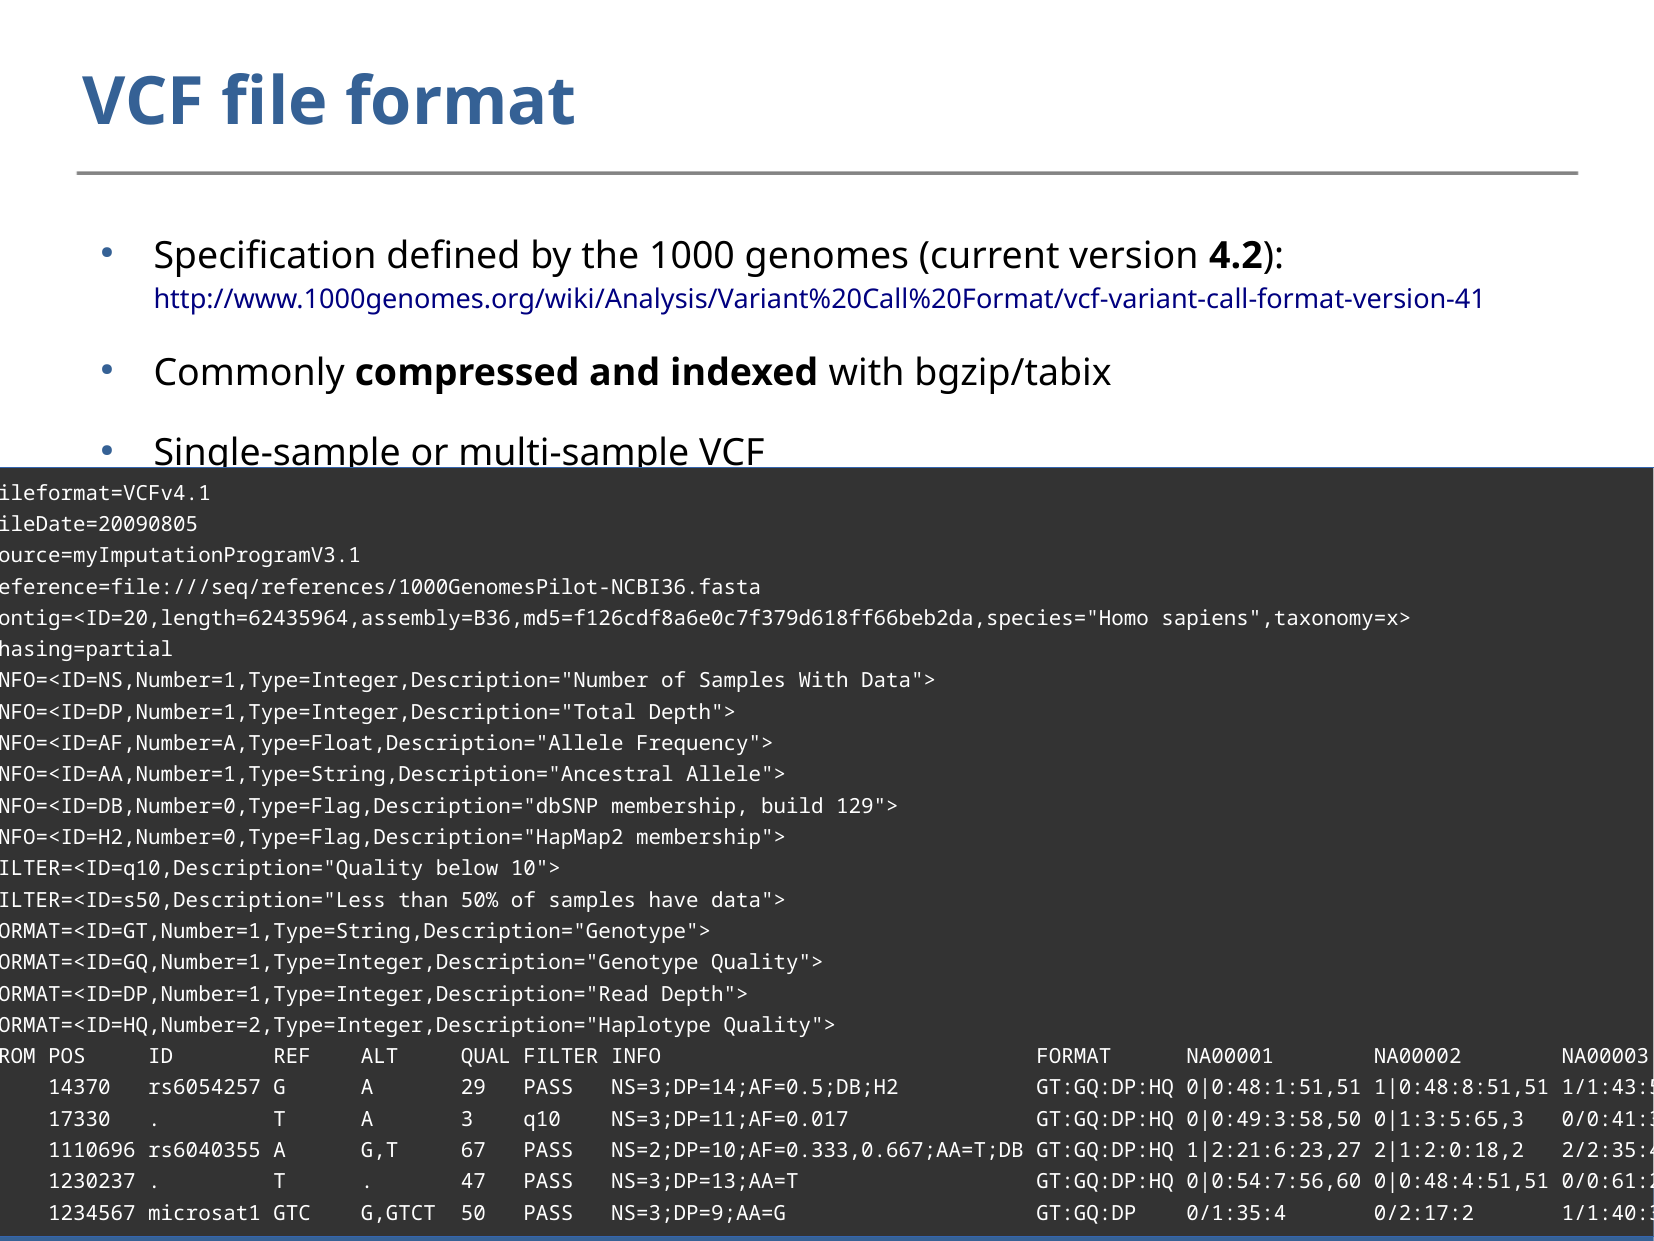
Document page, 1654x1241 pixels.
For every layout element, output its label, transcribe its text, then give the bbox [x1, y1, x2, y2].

picture [74, 170, 1580, 175]
title VCF file format [82, 49, 1571, 148]
list Specification defined by the 1000 genomes (current version 4.2): http://www.1000genomes.org/wiki/Analysis/Variant%20Call%20Format/vcf-variant-call-format-version-41 Commonly compressed and indexed with bgzip/tabix Single-sample or multi-sample VCF [82, 228, 1538, 467]
text_box ##fileformat=VCFv4.1 ##fileDate=20090805 ##source=myImputationProgramV3.1 ##reference=file:///seq/references/1000GenomesPilot-NCBI36.fasta ##contig=<ID=20,length=62435964,assembly=B36,md5=f126cdf8a6e0c7f379d618ff66beb2da,species="Homo sapiens",taxonomy=x> ##phasing=partial ##INFO=<ID=NS,Number=1,Type=Integer,Description="Number of Samples With Data"> ##INFO=<ID=DP,Number=1,Type=Integer,Description="Total Depth"> ##INFO=<ID=AF,Number=A,Type=Float,Description="Allele Frequency"> ##INFO=<ID=AA,Number=1,Type=String,Description="Ancestral Allele"> ##INFO=<ID=DB,Number=0,Type=Flag,Description="dbSNP membership, build 129"> ##INFO=<ID=H2,Number=0,Type=Flag,Description="HapMap2 membership"> ##FILTER=<ID=q10,Description="Quality below 10"> ##FILTER=<ID=s50,Description="Less than 50% of samples have data"> ##FORMAT=<ID=GT,Number=1,Type=String,Description="Genotype"> ##FORMAT=<ID=GQ,Number=1,Type=Integer,Description="Genotype Quality"> ##FORMAT=<ID=DP,Number=1,Type=Integer,Description="Read Depth"> ##FORMAT=<ID=HQ,Number=2,Type=Integer,Description="Haplotype Quality"> #CHROM POS ID REF ALT QUAL FILTER INFO FORMAT NA00001 NA00002 NA00003 20 14370 rs6054257 G A 29 PASS NS=3;DP=14;AF=0.5;DB;H2 GT:GQ:DP:HQ 0|0:48:1:51,51 1|0:48:8:51,51 1/1:43:5:.,. 20 17330 . T A 3 q10 NS=3;DP=11;AF=0.017 GT:GQ:DP:HQ 0|0:49:3:58,50 0|1:3:5:65,3 0/0:41:3 20 1110696 rs6040355 A G,T 67 PASS NS=2;DP=10;AF=0.333,0.667;AA=T;DB GT:GQ:DP:HQ 1|2:21:6:23,27 2|1:2:0:18,2 2/2:35:4 20 1230237 . T . 47 PASS NS=3;DP=13;AA=T GT:GQ:DP:HQ 0|0:54:7:56,60 0|0:48:4:51,51 0/0:61:2 20 1234567 microsat1 GTC G,GTCT 50 PASS NS=3;DP=9;AA=G GT:GQ:DP 0/1:35:4 0/2:17:2 1/1:40:3 [0, 467, 1654, 1237]
